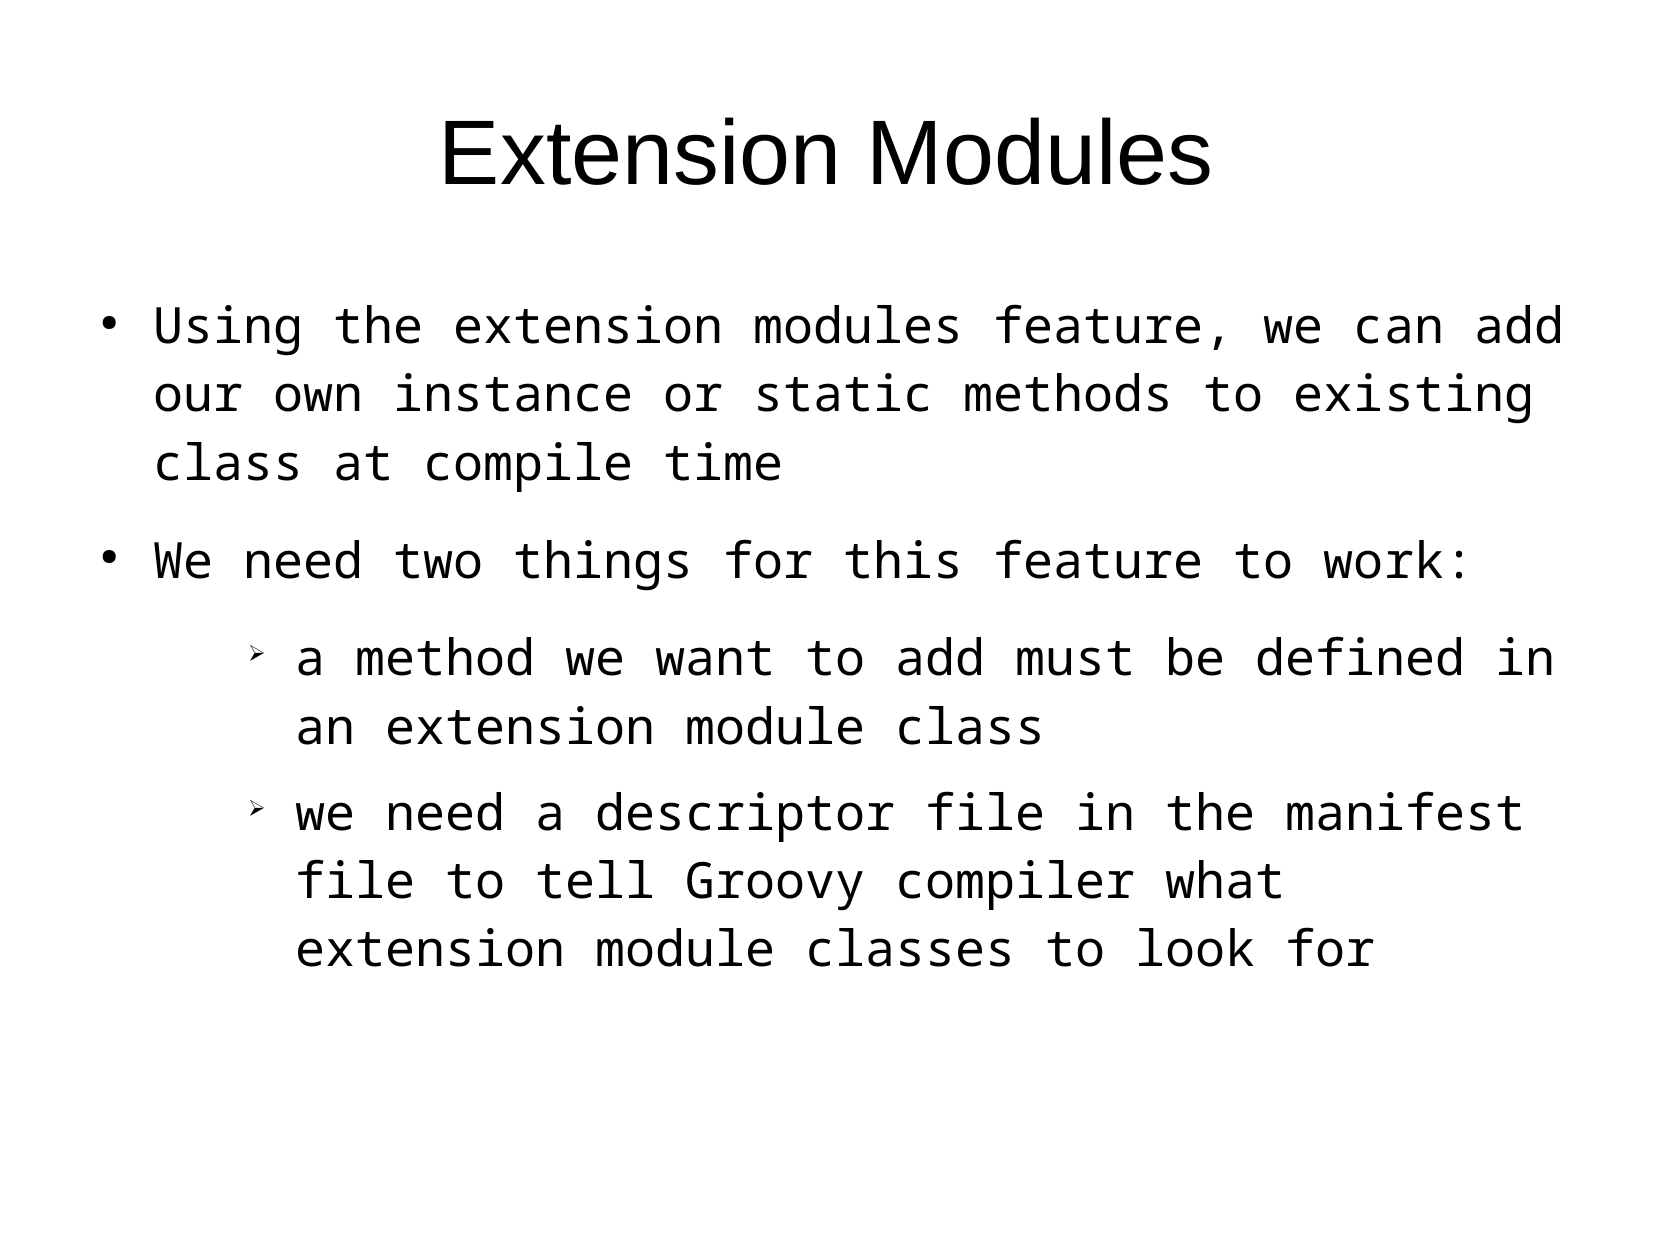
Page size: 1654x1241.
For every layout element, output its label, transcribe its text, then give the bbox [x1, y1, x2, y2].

title Extension Modules [82, 49, 1571, 257]
list Using the extension modules feature, we can add our own instance or static methods to existing class at compile time We need two things for this feature to work: a method we want to add must be defined in an extension module class we need a descriptor file in the manifest file to tell Groovy compiler what extension module classes to look for [82, 290, 1571, 1010]
